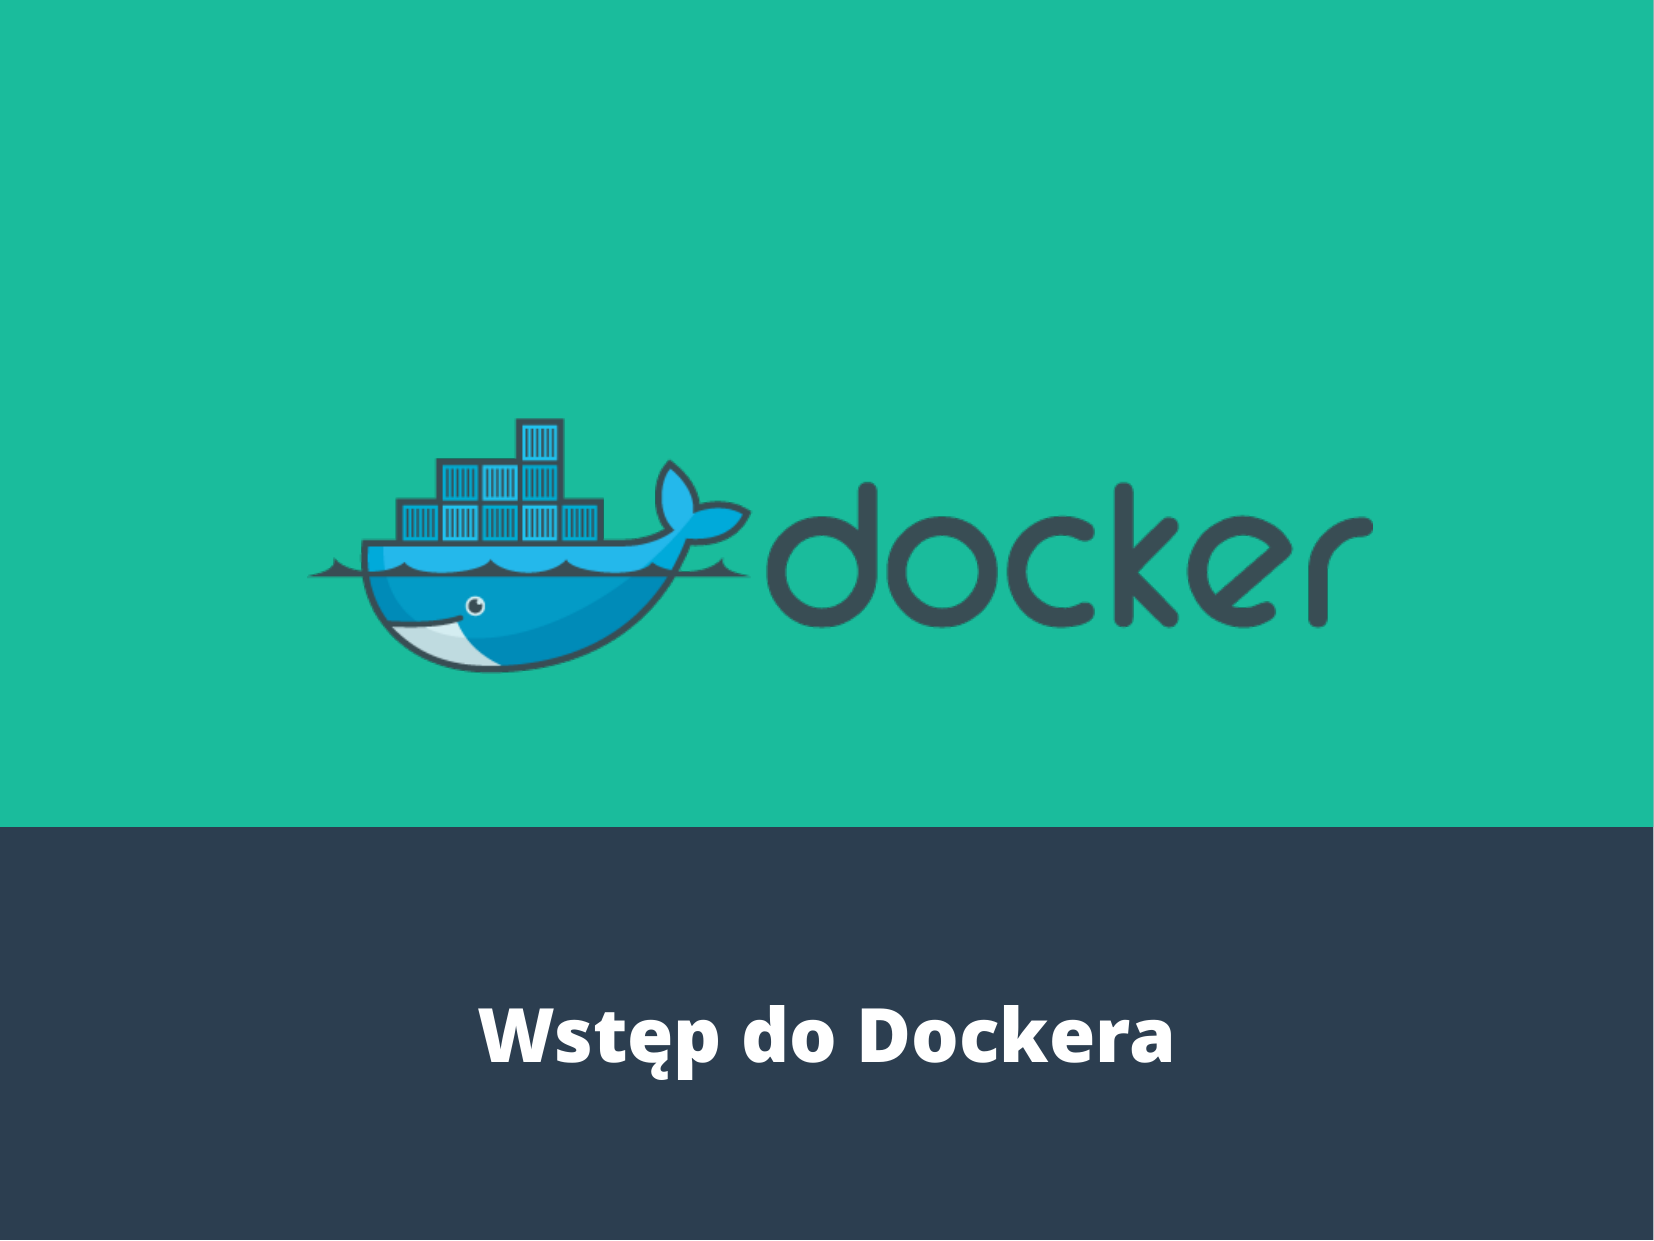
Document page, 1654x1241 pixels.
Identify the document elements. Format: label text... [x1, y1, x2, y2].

picture [307, 418, 1373, 674]
title Wstęp do Dockera [59, 929, 1595, 1087]
